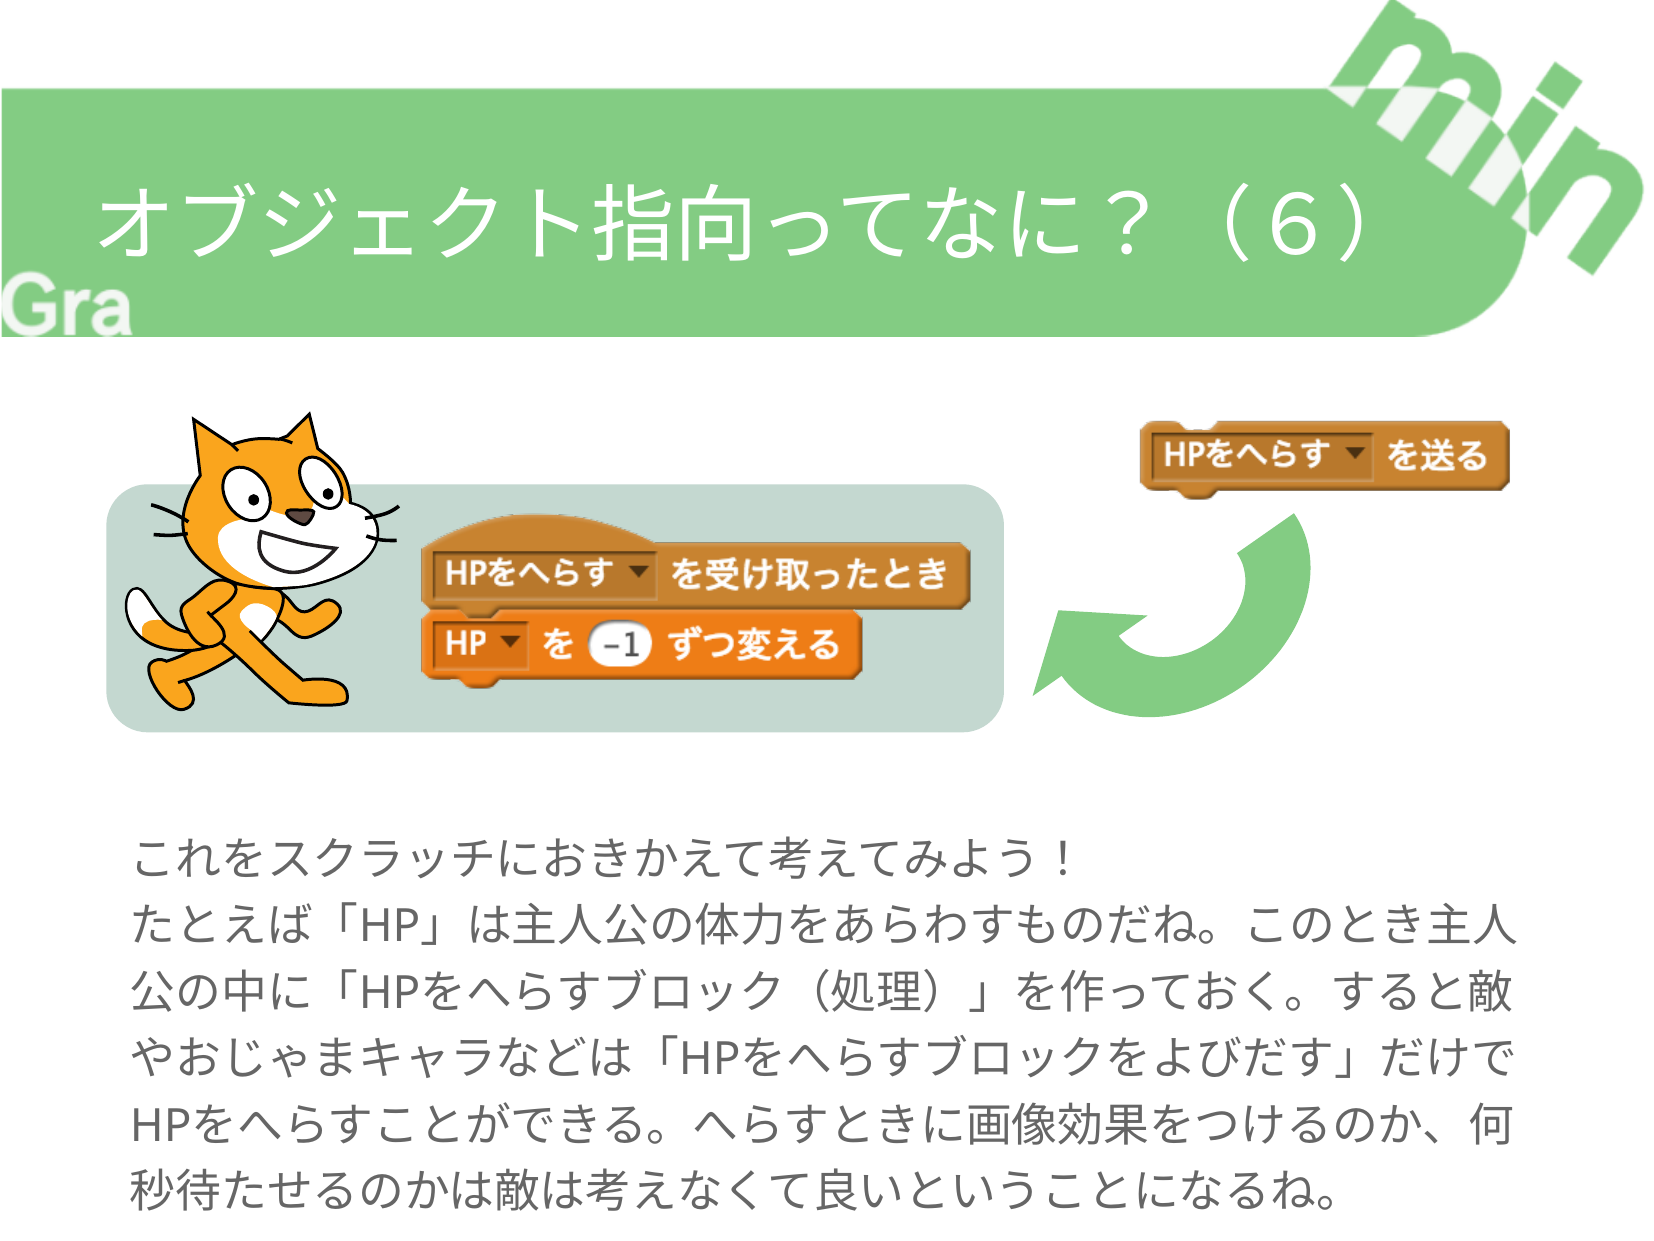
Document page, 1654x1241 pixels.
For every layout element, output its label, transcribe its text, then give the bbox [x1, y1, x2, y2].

picture [1, 0, 1654, 337]
picture [1123, 401, 1536, 520]
picture [118, 406, 991, 721]
text_box [106, 496, 118, 720]
text_box [1032, 513, 1311, 718]
text_box これをスクラッチにおきかえて考えてみよう！ たとえば「HP」は主人公の体力をあらわすものだね。このとき主人公の中に「HPをへらすブロック（処理）」を作っておく。すると敵やおじゃまキャラなどは「HPをへらすブロックをよびだす」だけでHPをへらすことができる。へらすときに画像効果をつけるのか、何秒待たせるのかは敵は考えなくて良いということになるね。 [115, 814, 1539, 1218]
title オブジェクト指向ってなに？（６） [11, 147, 1501, 290]
text_box [119, 484, 1004, 733]
